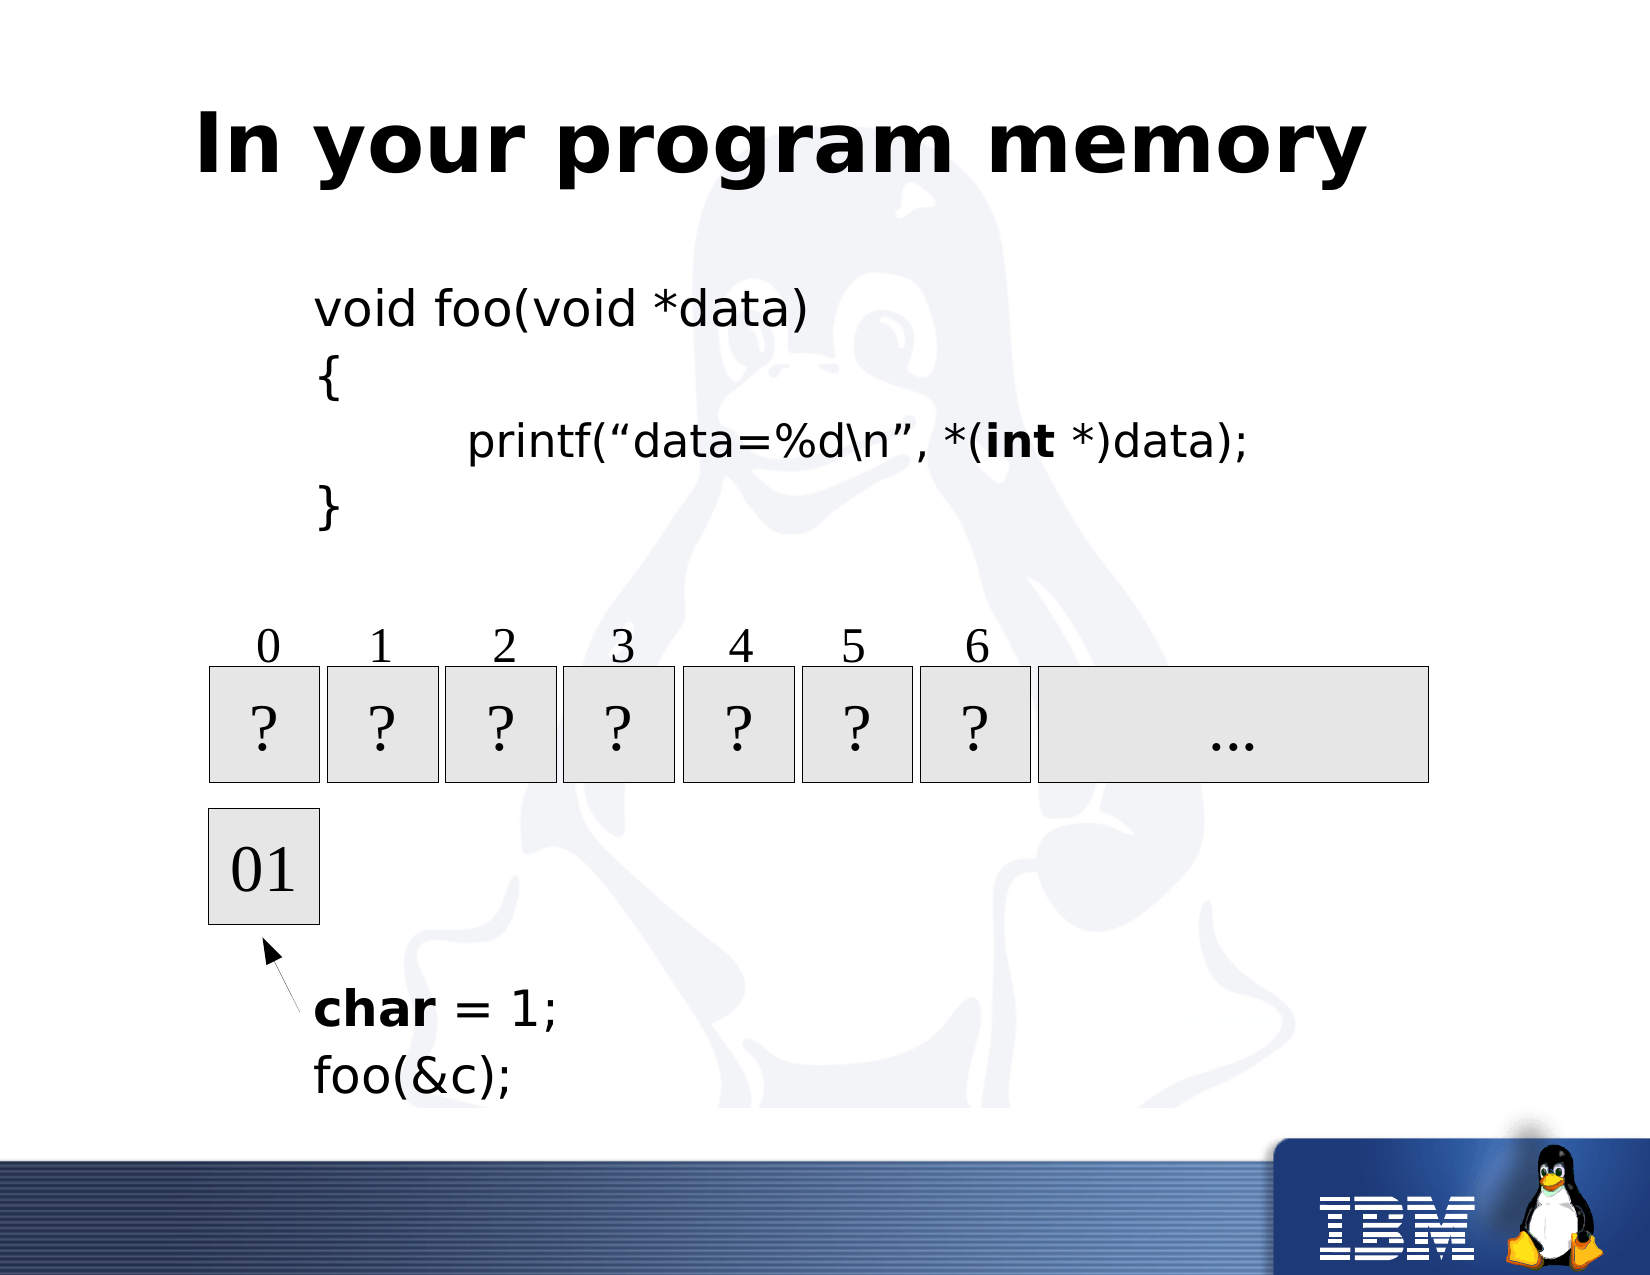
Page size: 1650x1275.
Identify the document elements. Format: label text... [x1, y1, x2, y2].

text_box 3 [610, 613, 636, 669]
text_box ? [327, 666, 439, 783]
text_box ? [802, 666, 913, 783]
list void foo(void *data) { printf(“data=%d\n”, *(int *)data); } char = 1; foo(&c); [76, 279, 1457, 1171]
text_box ? [563, 666, 675, 783]
text_box 4 [728, 613, 754, 669]
text_box ? [683, 666, 795, 783]
title In your program memory [76, 76, 1457, 211]
text_box ... [1038, 666, 1429, 783]
text_box ? [920, 666, 1031, 783]
text_box 1 [368, 613, 394, 666]
text_box 0 [256, 613, 282, 666]
text_box 01 [208, 808, 320, 925]
text_box 5 [840, 613, 866, 669]
text_box 2 [492, 613, 518, 669]
text_box ? [209, 666, 320, 783]
text_box ? [445, 666, 557, 783]
text_box 6 [964, 613, 990, 669]
